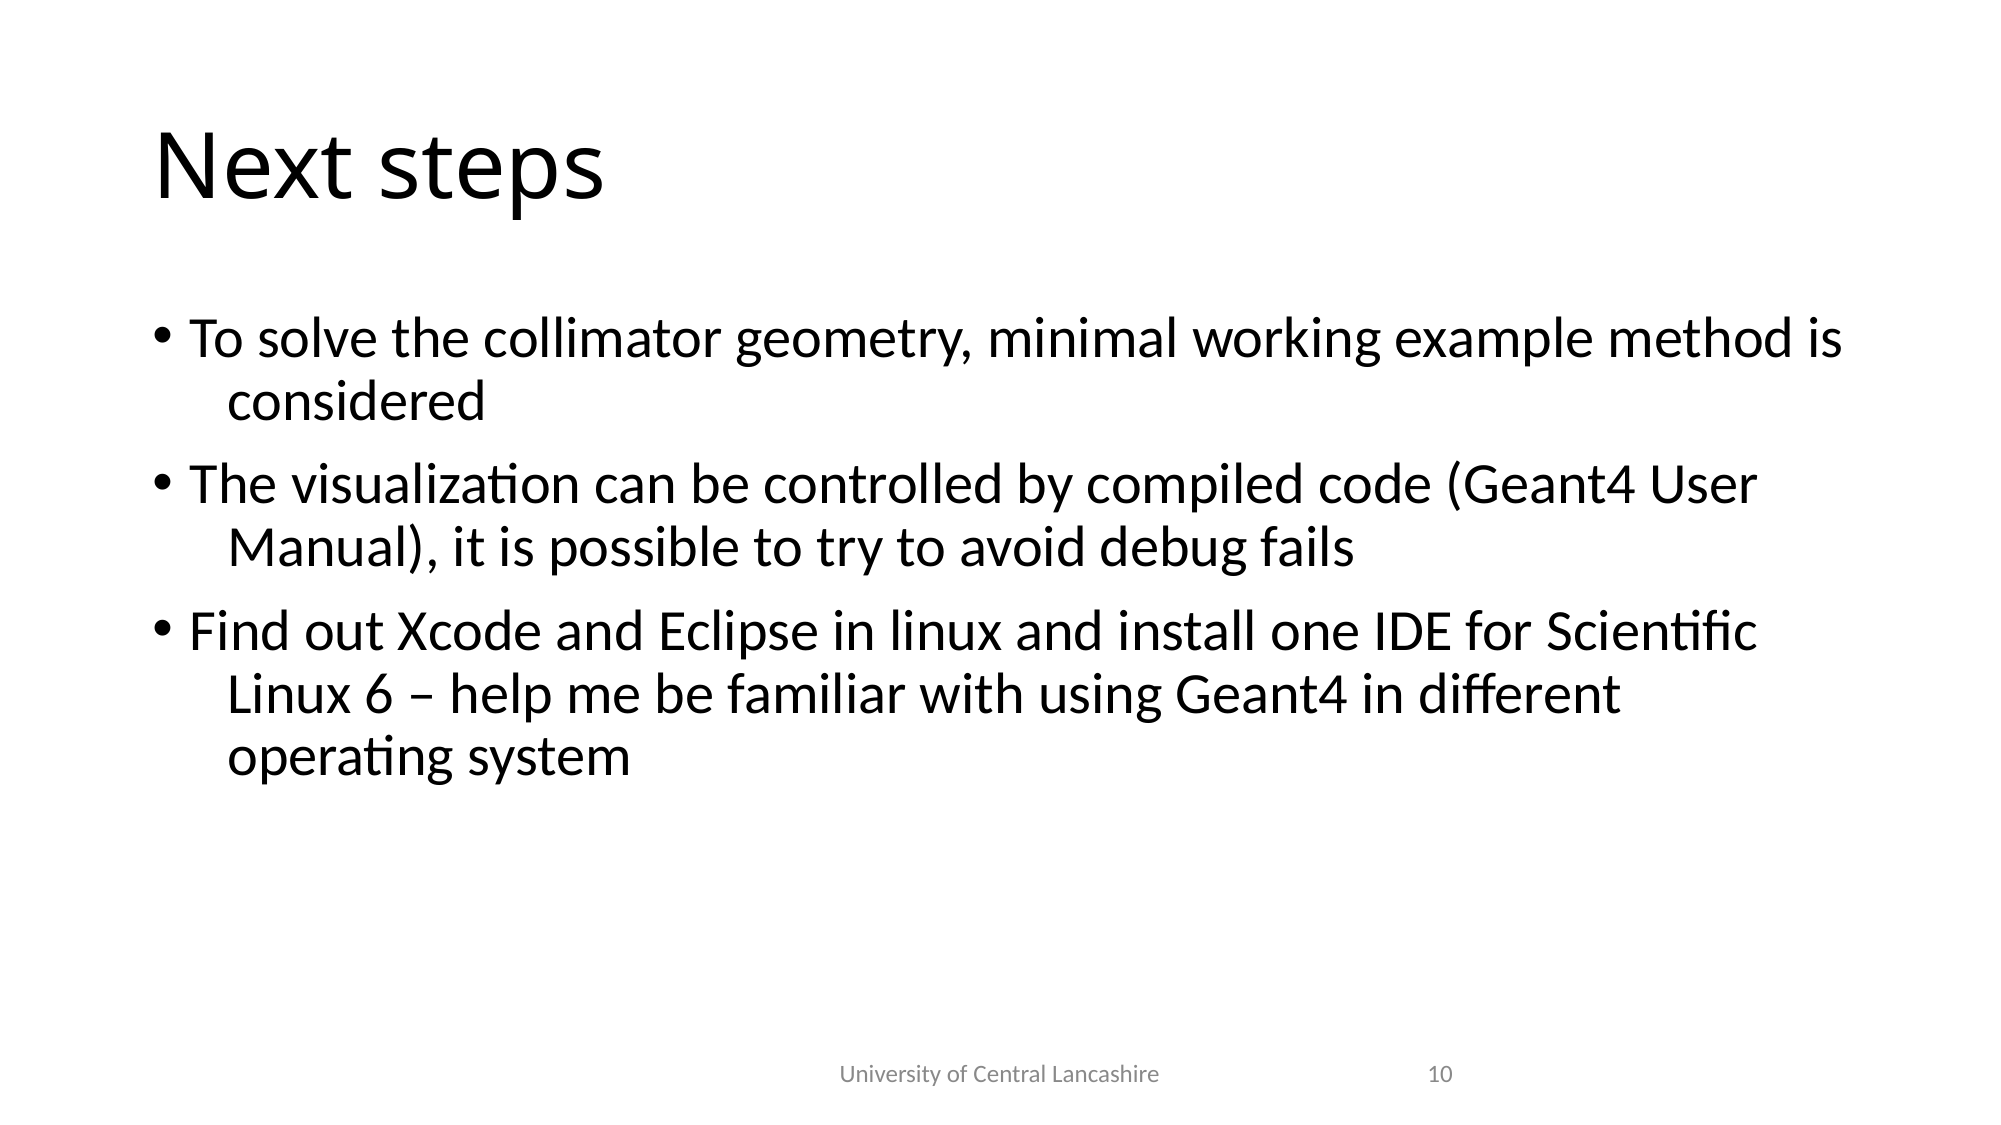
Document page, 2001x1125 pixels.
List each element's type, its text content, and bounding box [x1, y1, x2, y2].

text_box University of Central Lancashire [662, 1042, 1338, 1103]
text_box [1412, 1042, 1863, 1103]
list To solve the collimator geometry, minimal working example method is considered The visualization can be controlled by compiled code (Geant4 User Manual), it is possible to try to avoid debug fails Find out Xcode and Eclipse in linux and install one IDE for Scientific Linux 6 – help me be familiar with using Geant4 in different operating system [137, 299, 1863, 1014]
title Next steps [137, 59, 1863, 278]
